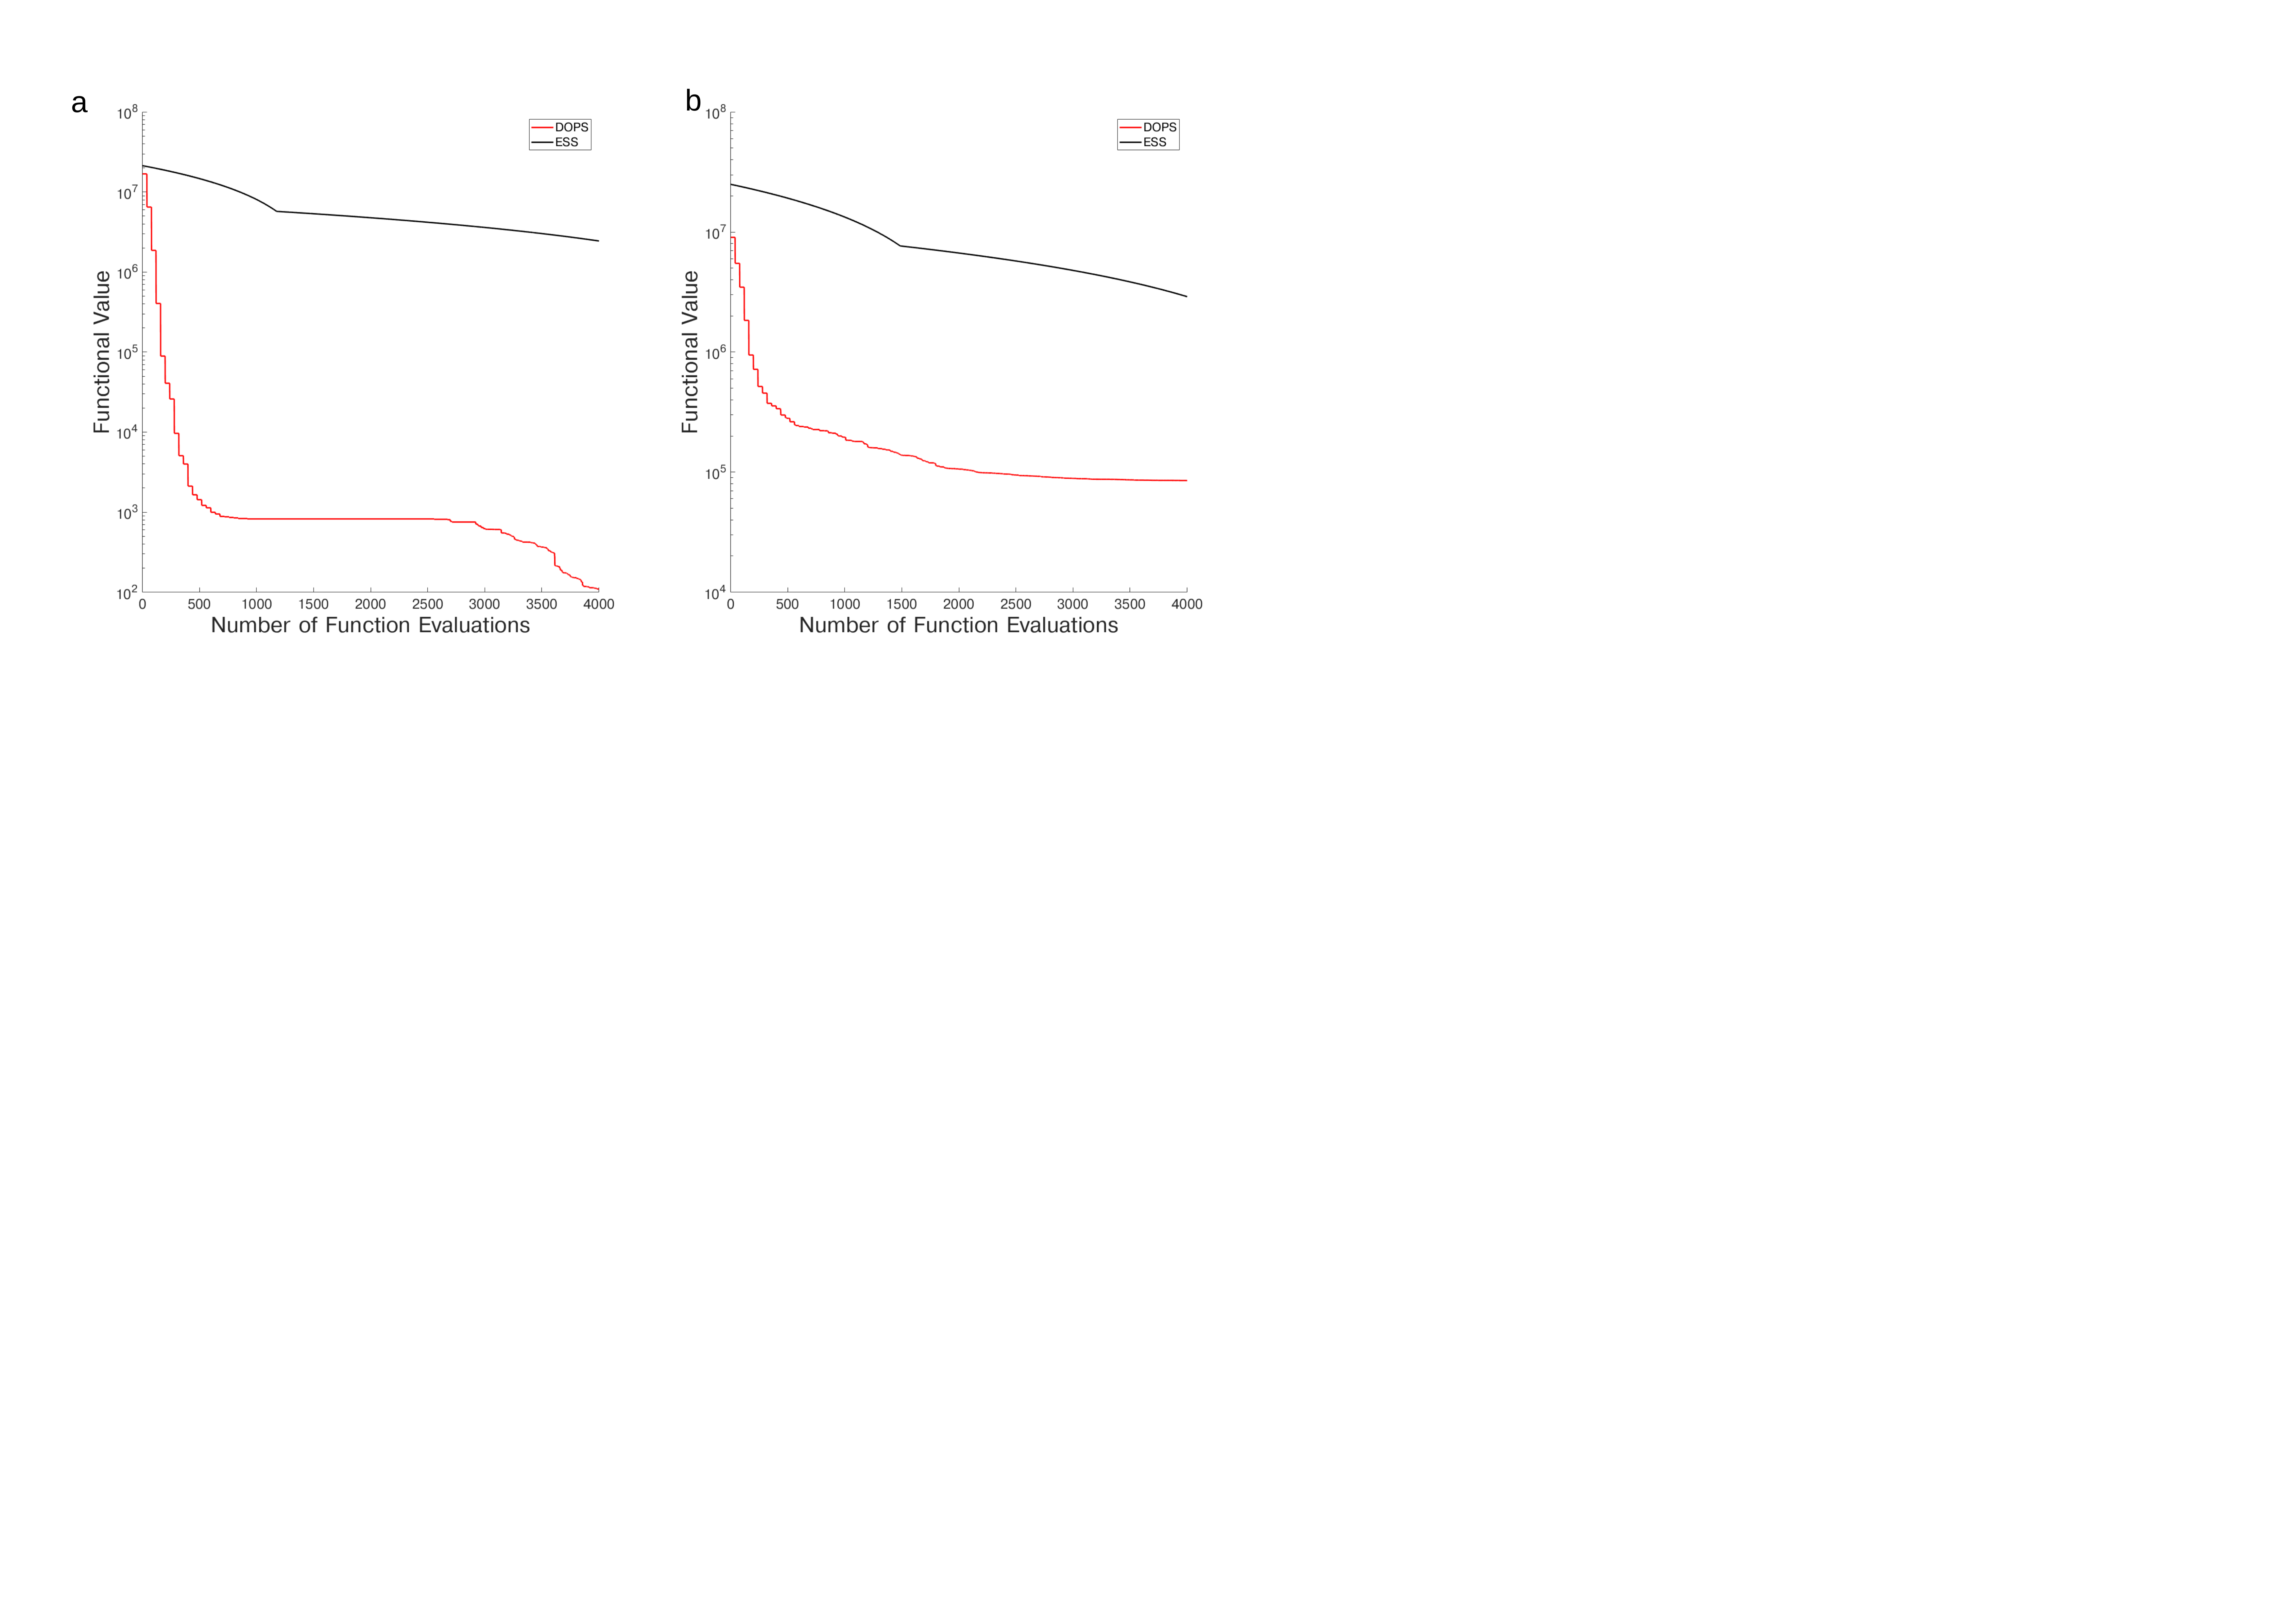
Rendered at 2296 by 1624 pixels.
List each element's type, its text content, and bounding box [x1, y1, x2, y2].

text_box b [680, 81, 731, 120]
text_box a [66, 83, 117, 121]
picture [66, 68, 1243, 657]
